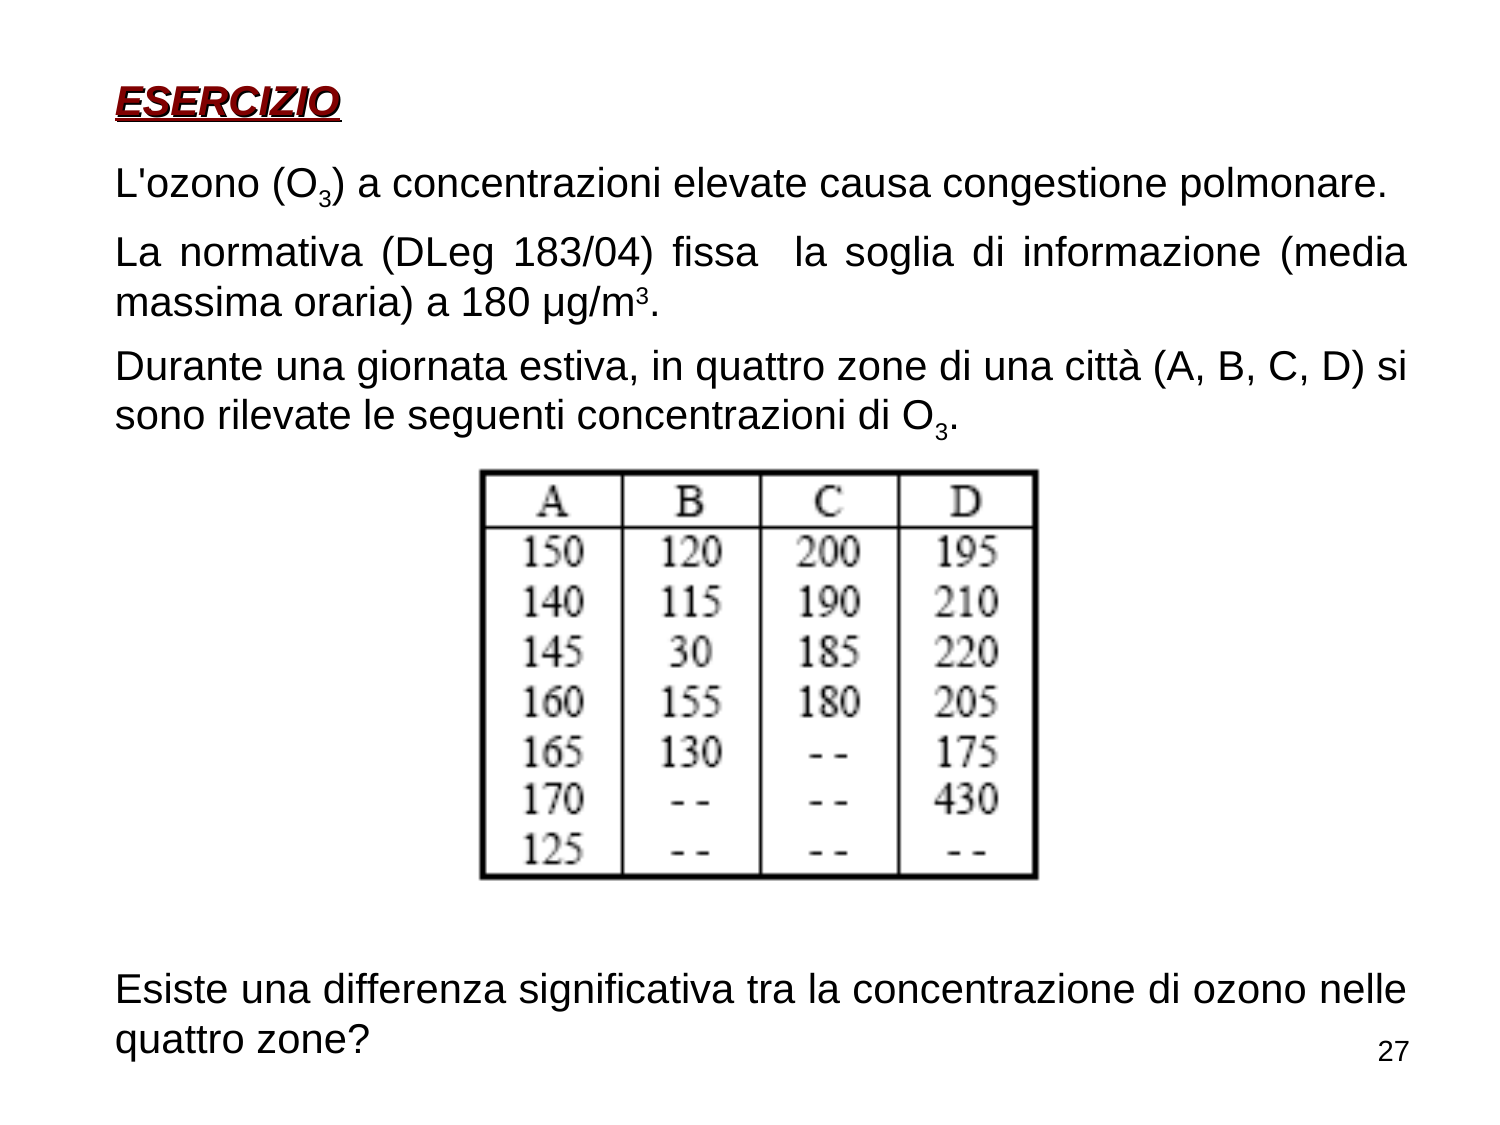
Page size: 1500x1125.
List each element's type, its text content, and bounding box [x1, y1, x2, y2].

picture [466, 467, 1055, 904]
text_box ESERCIZIO L'ozono (O3) a concentrazioni elevate causa congestione polmonare. La normativa (DLeg 183/04) fissa la soglia di informazione (media massima oraria) a 180 μg/m3. Durante una giornata estiva, in quattro zone di una città (A, B, C, D) si sono rilevate le seguenti concentrazioni di O3. Esiste una differenza significativa tra la concentrazione di ozono nelle quattro zone? [100, 66, 1424, 1125]
